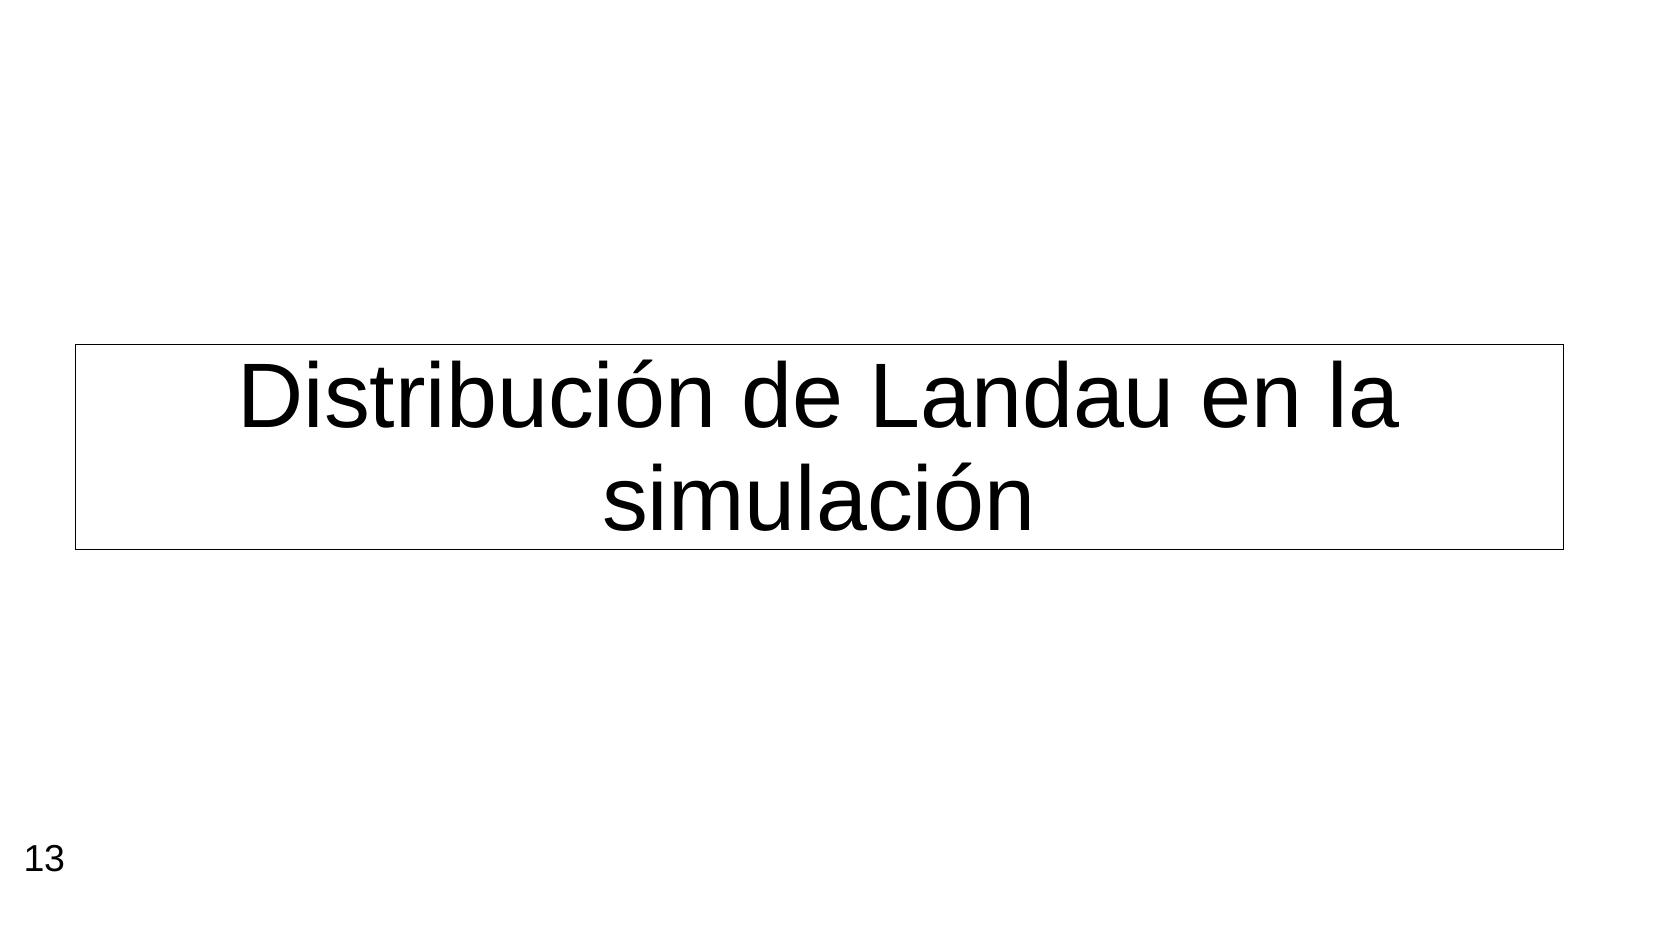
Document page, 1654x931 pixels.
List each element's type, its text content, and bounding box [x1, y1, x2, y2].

title Distribución de Landau en la simulación [75, 344, 1564, 550]
text_box <number> [8, 829, 638, 901]
